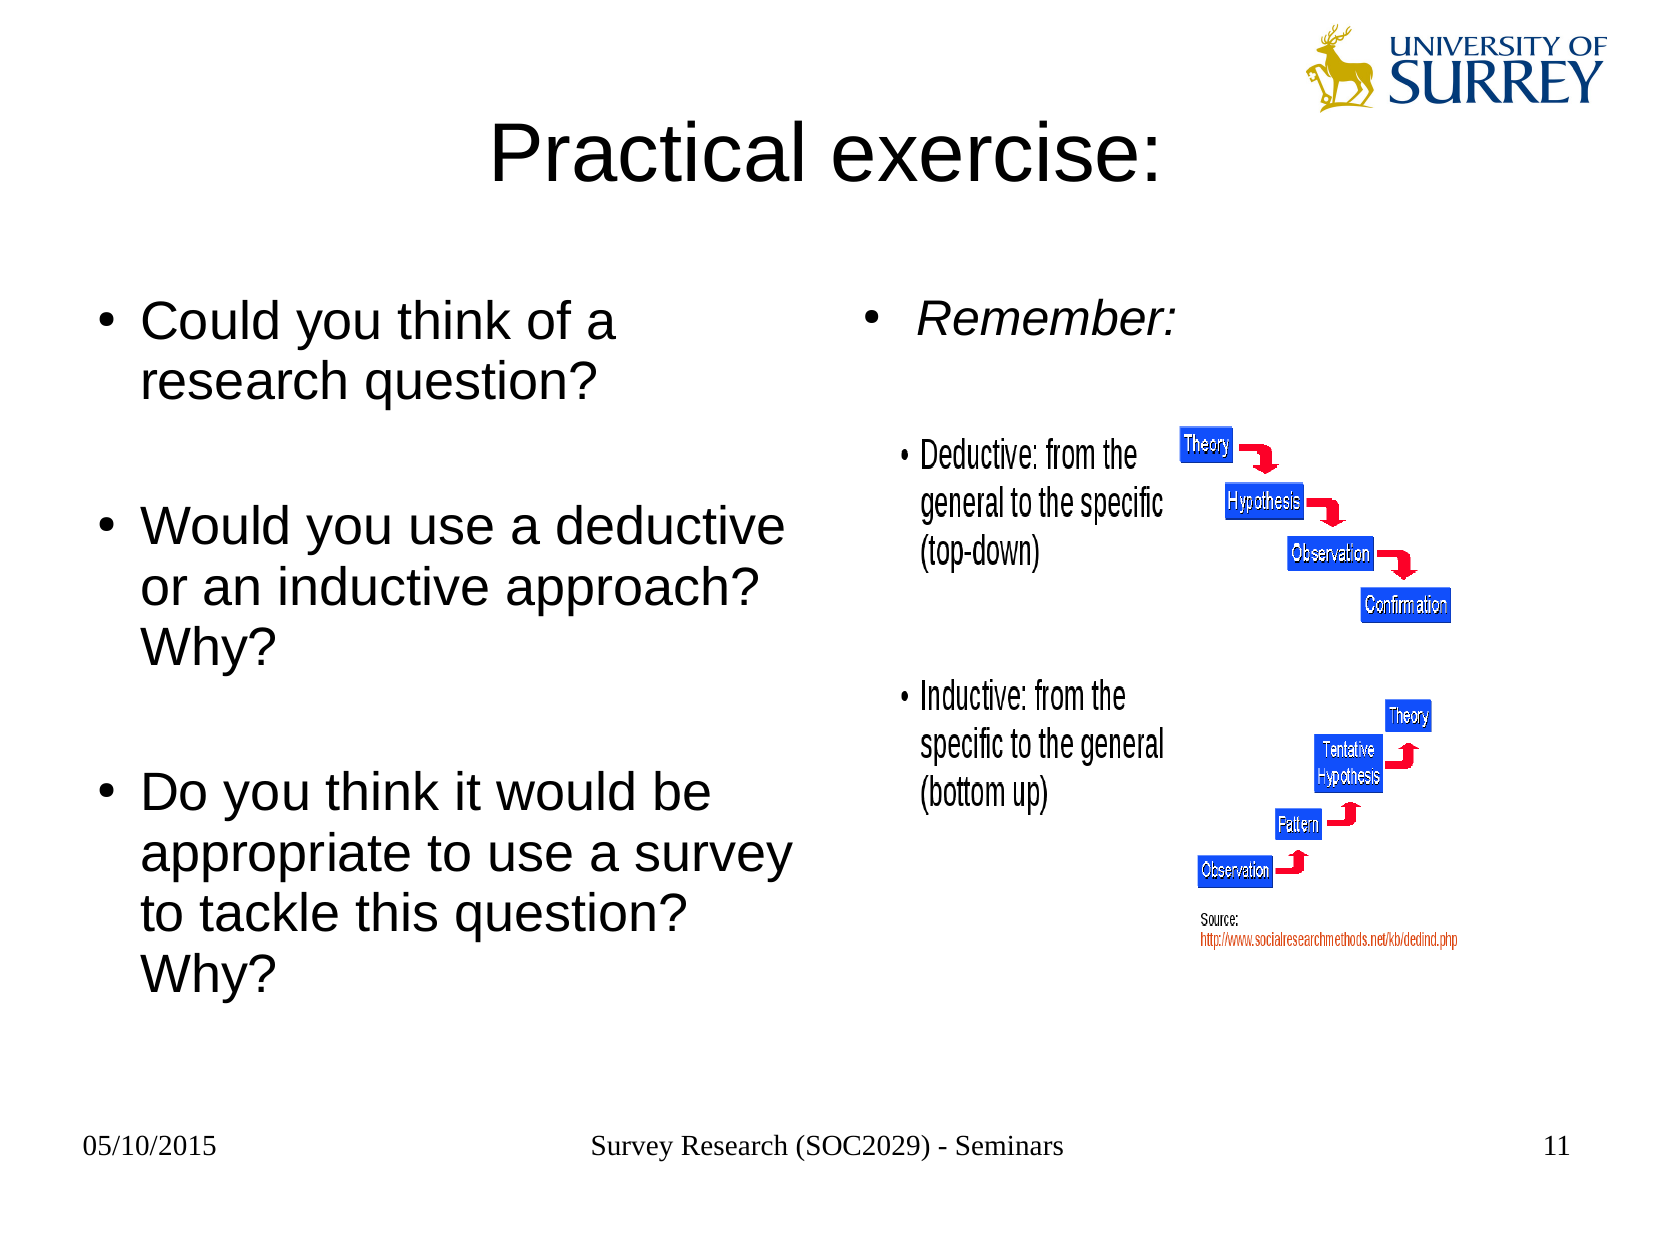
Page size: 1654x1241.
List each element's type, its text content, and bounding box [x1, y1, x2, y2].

list Remember: [845, 290, 1572, 1010]
list Could you think of a research question? Would you use a deductive or an inductive approach? Why? Do you think it would be appropriate to use a survey to tackle this question? Why? [82, 290, 809, 1010]
picture [1306, 23, 1607, 113]
picture [897, 389, 1465, 957]
title Practical exercise: [82, 49, 1571, 257]
